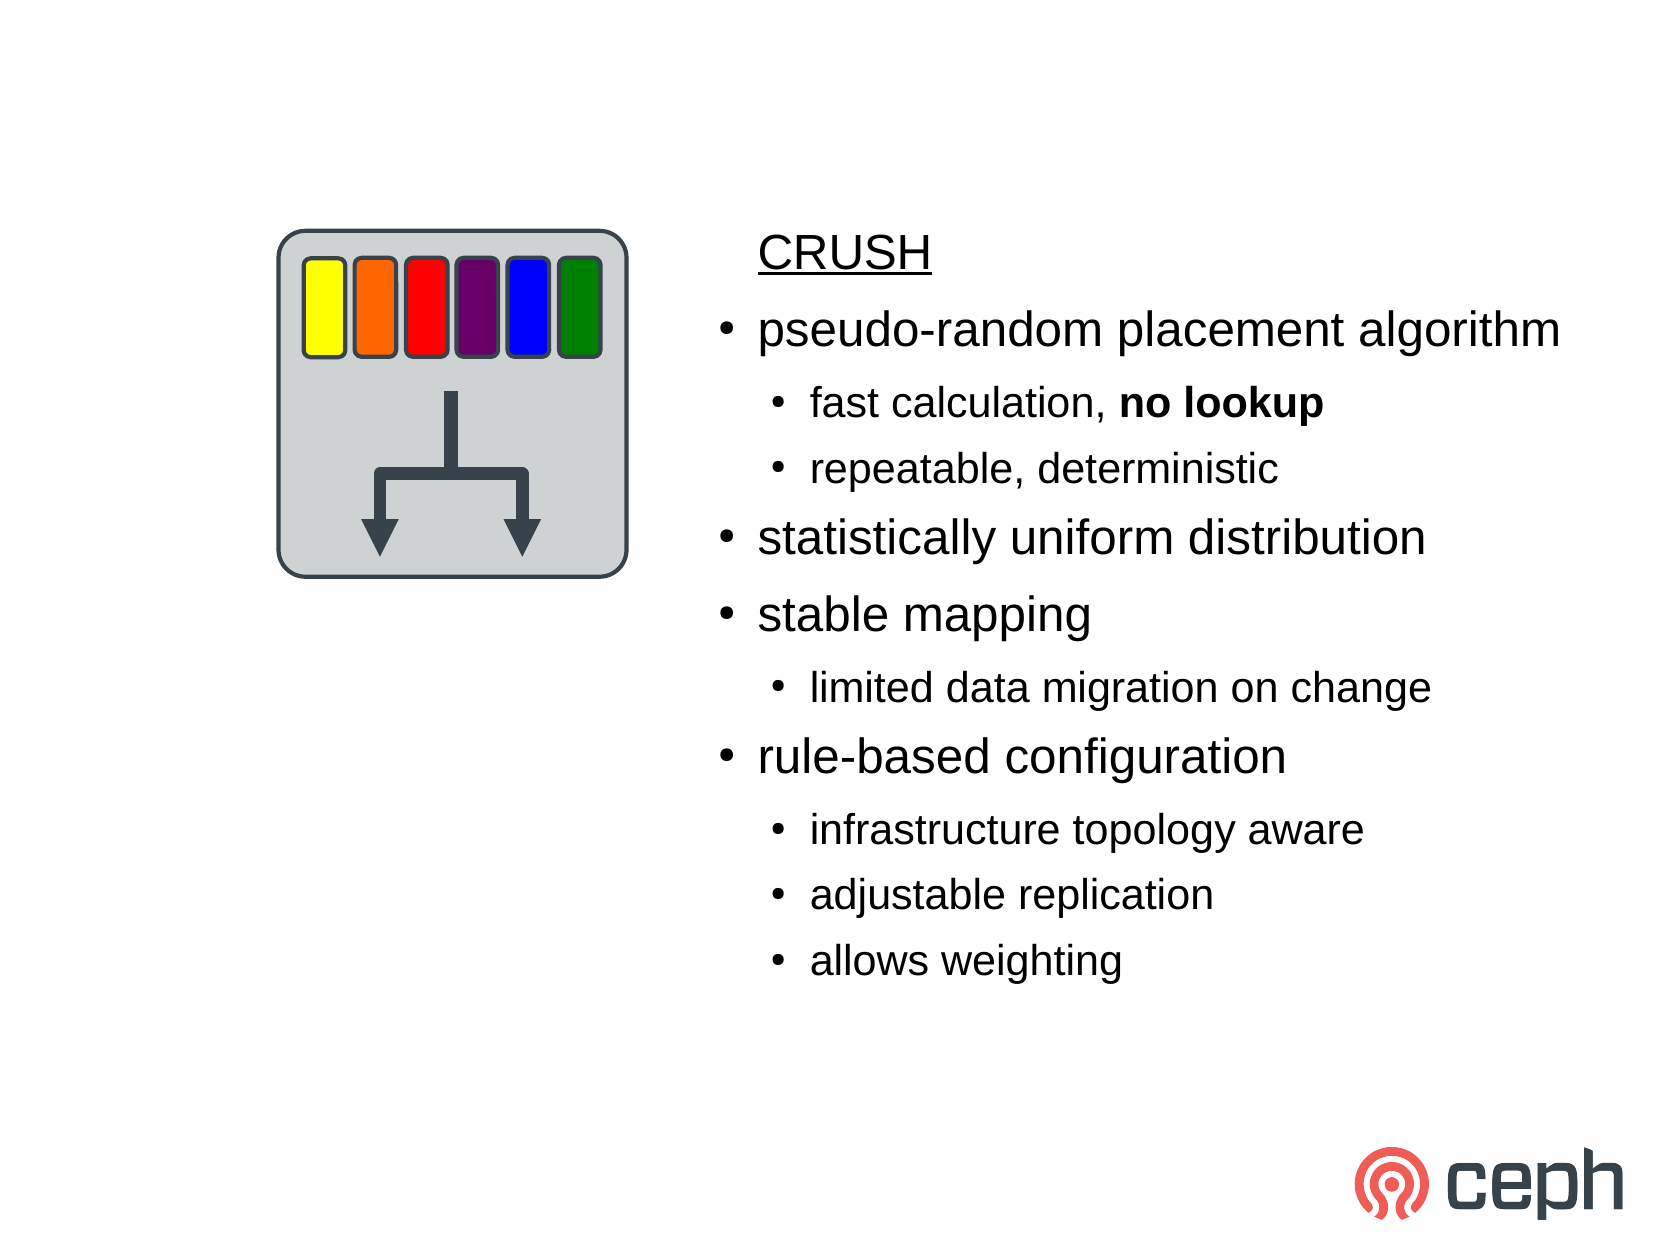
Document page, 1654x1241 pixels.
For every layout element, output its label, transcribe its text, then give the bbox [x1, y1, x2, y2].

list CRUSH pseudo-random placement algorithm fast calculation, no lookup repeatable, deterministic statistically uniform distribution stable mapping limited data migration on change rule-based configuration infrastructure topology aware adjustable replication allows weighting [705, 225, 1572, 1010]
text_box [278, 230, 627, 577]
picture [1308, 1100, 1654, 1241]
